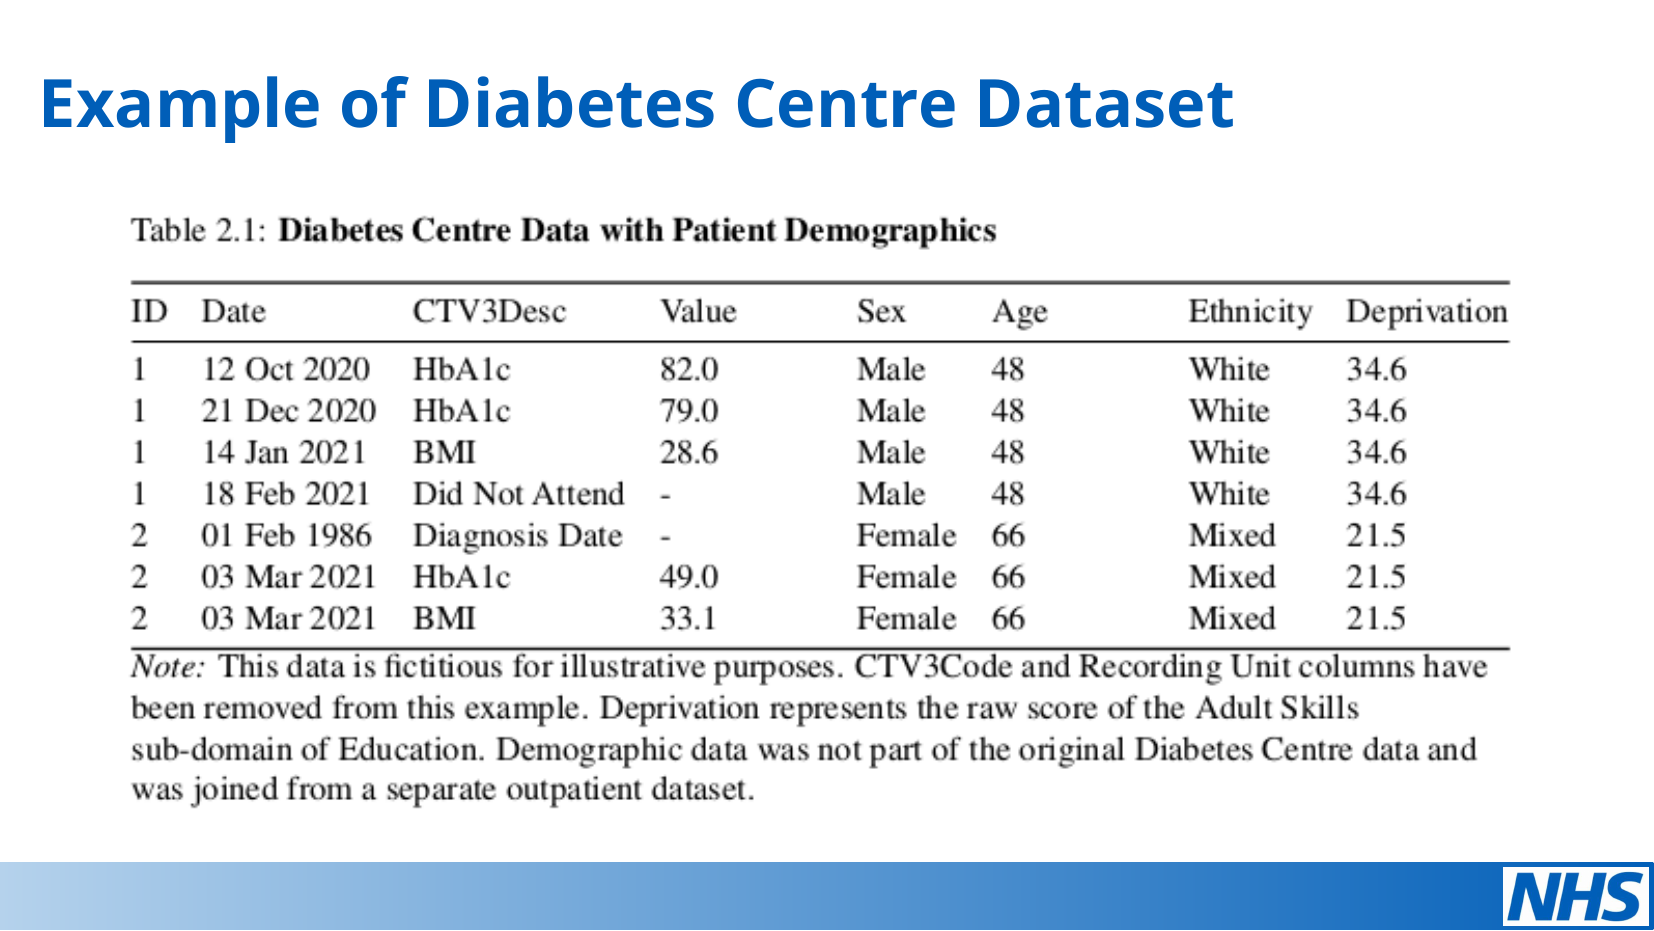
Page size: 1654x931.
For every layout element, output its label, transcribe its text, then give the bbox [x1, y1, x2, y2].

picture [1503, 867, 1649, 926]
text_box Example of Diabetes Centre Dataset [23, 15, 1654, 196]
text_box [0, 862, 1654, 930]
picture [117, 200, 1548, 827]
